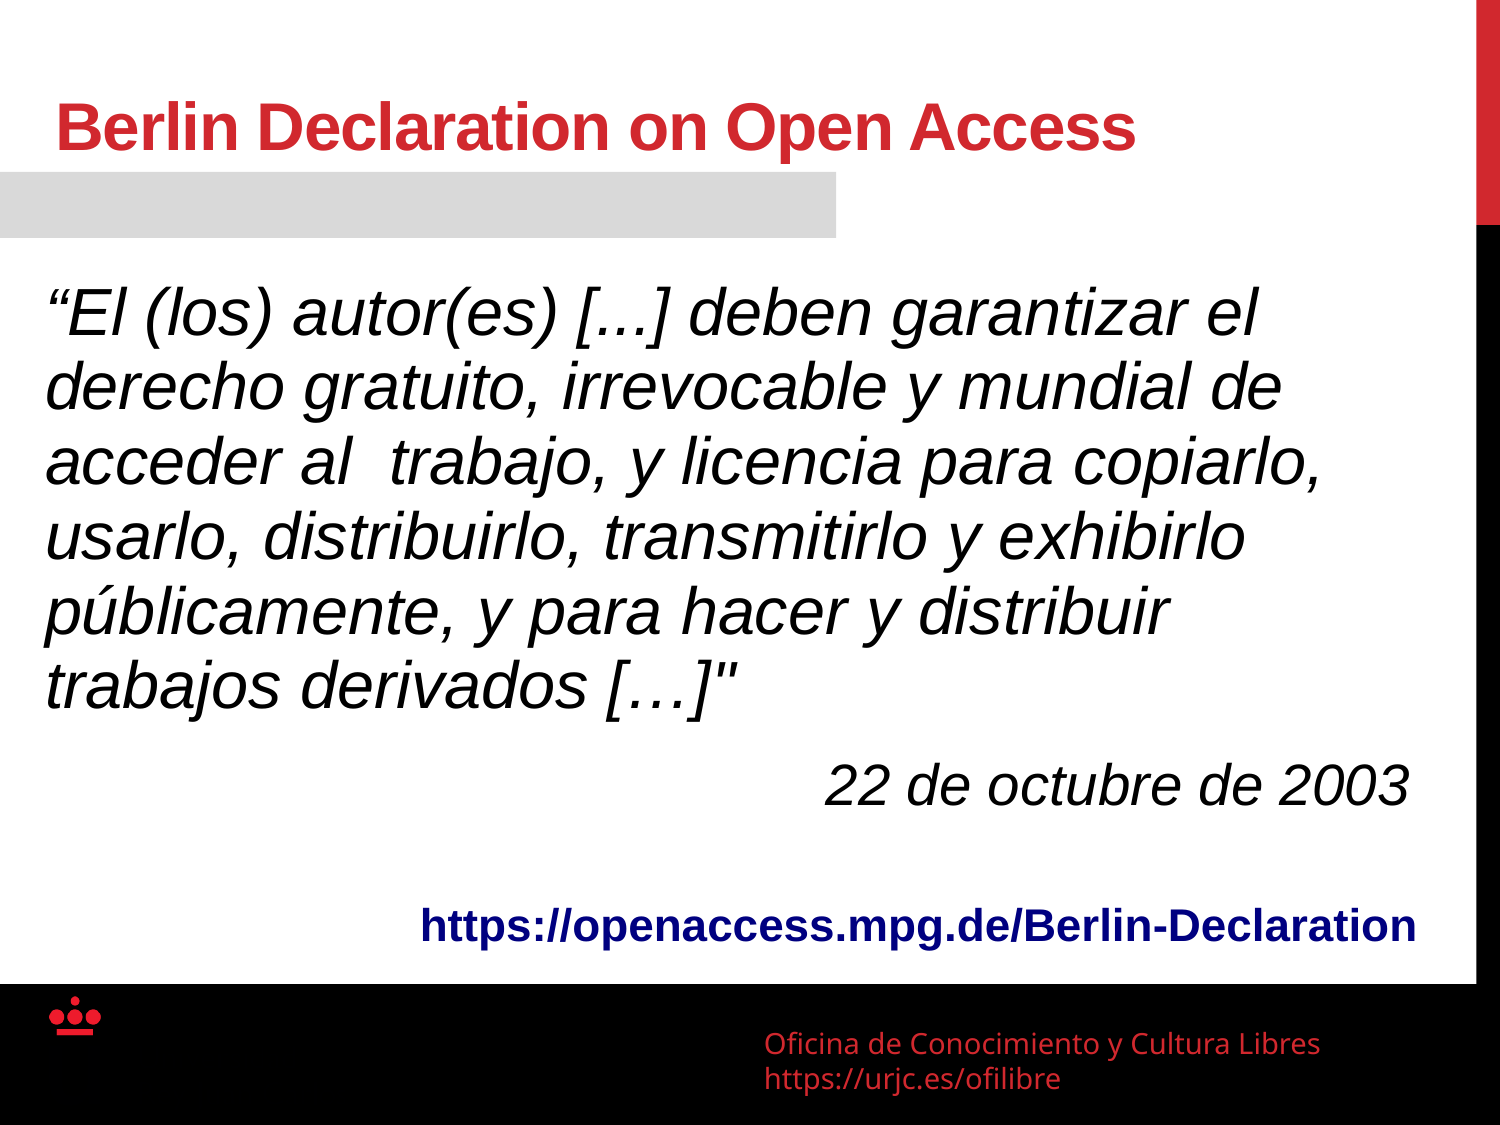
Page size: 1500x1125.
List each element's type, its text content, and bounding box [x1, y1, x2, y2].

text_box Oficina de Conocimiento y Cultura Libres https://urjc.es/ofilibre [748, 1017, 1500, 1125]
text_box https://openaccess.mpg.de/Berlin-Declaration [405, 892, 1441, 961]
text_box [0, 984, 1500, 1125]
title [75, 172, 1026, 250]
text_box [0, 171, 837, 238]
text_box Berlin Declaration on Open Access [0, 24, 1326, 172]
text_box “El (los) autor(es) [...] deben garantizar el derecho gratuito, irrevocable y mundial de acceder al trabajo, y licencia para copiarlo, usarlo, distribuirlo, transmitirlo y exhibirlo públicamente, y para hacer y distribuir trabajos derivados […]'' 22 de octubre de 2003 [30, 267, 1426, 826]
picture [49, 996, 346, 1111]
